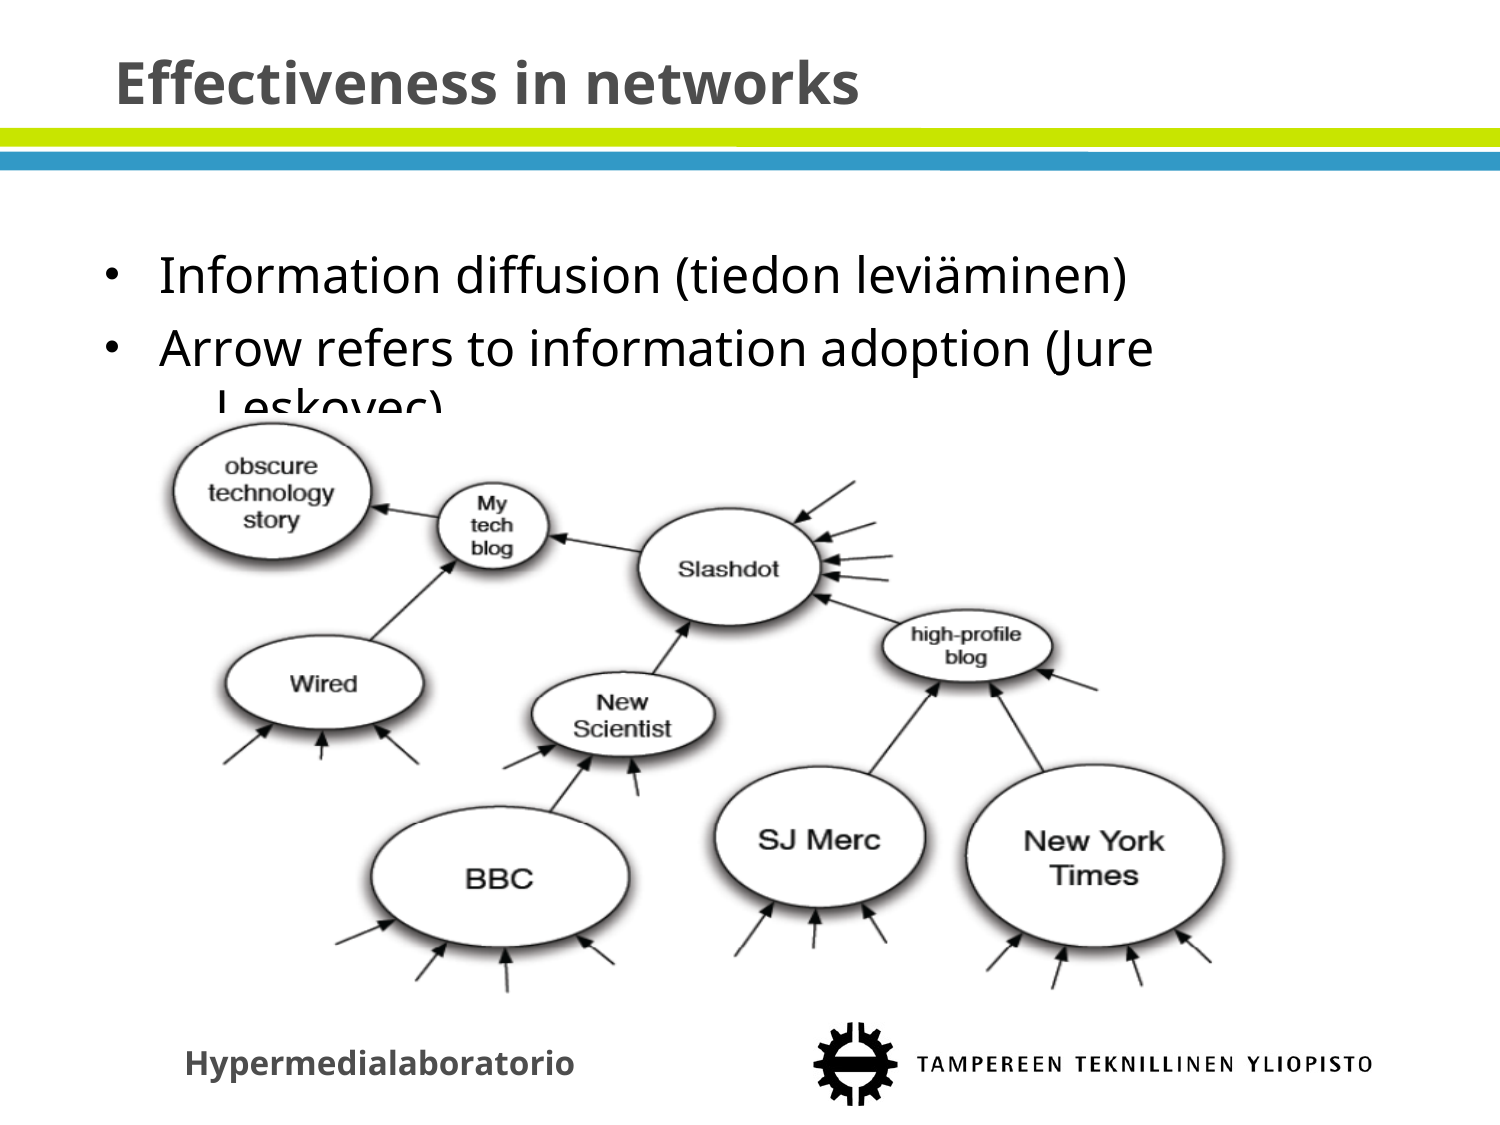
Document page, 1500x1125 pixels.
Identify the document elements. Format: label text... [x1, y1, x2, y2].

picture [813, 1022, 1377, 1106]
list Information diffusion (tiedon leviäminen) Arrow refers to information adoption (Jure Leskovec) [88, 236, 1388, 923]
title Effectiveness in networks [100, 3, 1100, 159]
picture [147, 413, 1241, 1006]
